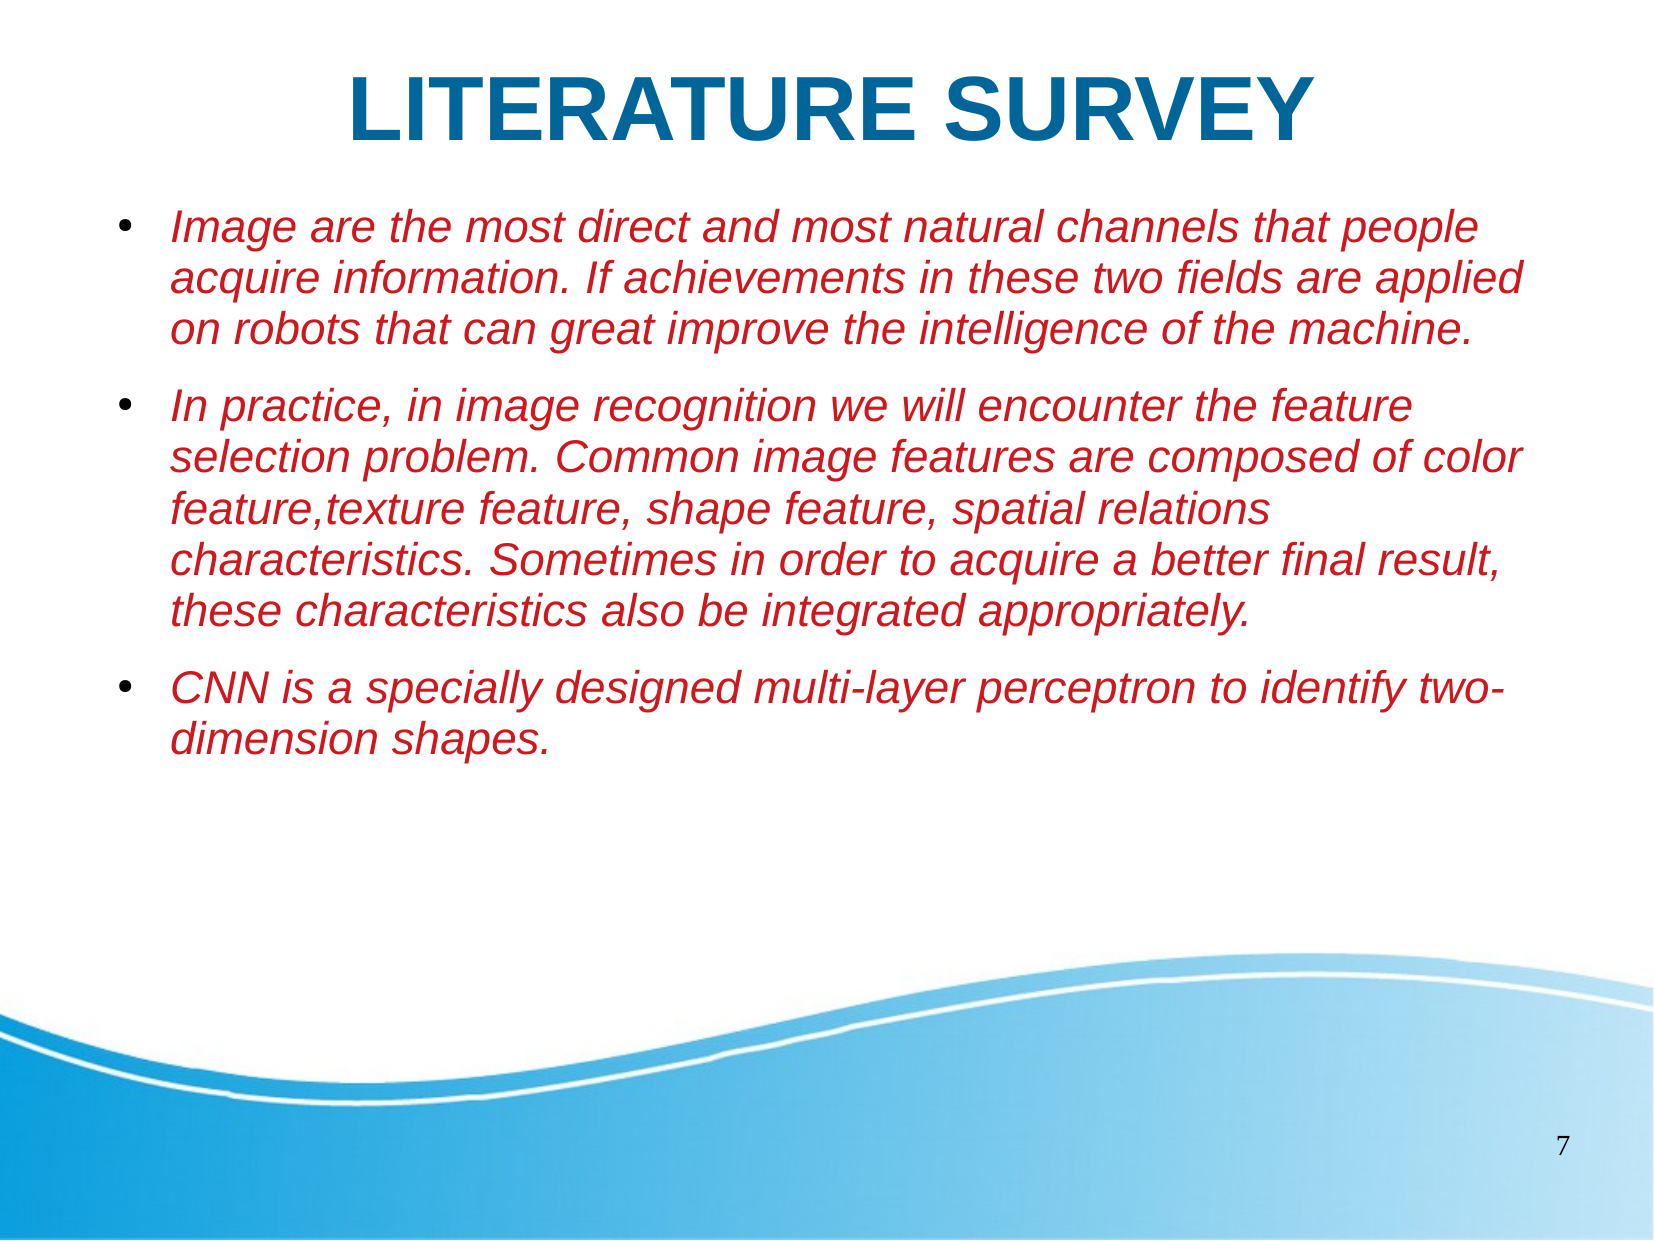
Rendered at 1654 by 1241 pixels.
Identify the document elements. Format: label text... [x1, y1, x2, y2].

list Image are the most direct and most natural channels that people acquire information. If achievements in these two fields are applied on robots that can great improve the intelligence of the machine. In practice, in image recognition we will encounter the feature selection problem. Common image features are composed of color feature,texture feature, shape feature, spatial relations characteristics. Sometimes in order to acquire a better final result, these characteristics also be integrated appropriately. CNN is a specially designed multi-layer perceptron to identify two-dimension shapes. [99, 200, 1588, 765]
picture [0, 952, 1654, 1240]
title LITERATURE SURVEY [0, 5, 1489, 213]
